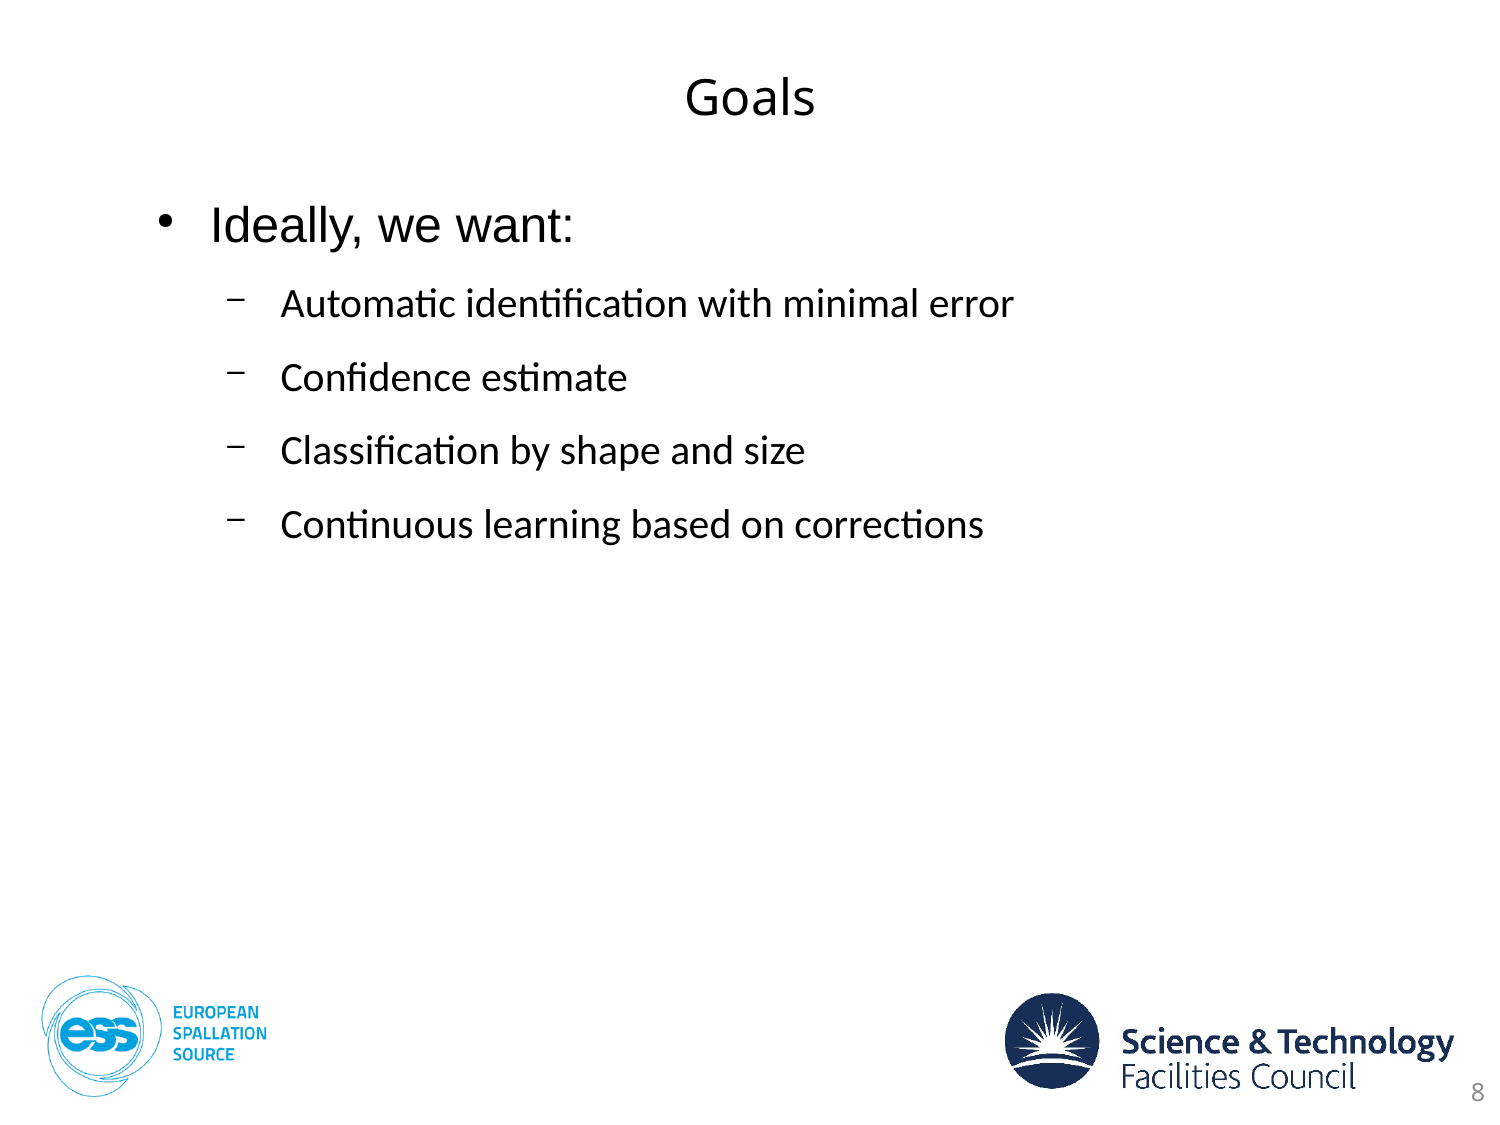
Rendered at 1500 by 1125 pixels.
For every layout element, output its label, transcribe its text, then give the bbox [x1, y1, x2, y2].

picture [1003, 991, 1454, 1090]
title Goals [0, 30, 1500, 161]
slide_number <number> [1387, 1064, 1500, 1124]
picture [41, 975, 266, 1097]
list Ideally, we want: Automatic identification with minimal error Confidence estimate Classification by shape and size Continuous learning based on corrections [123, 184, 1400, 905]
